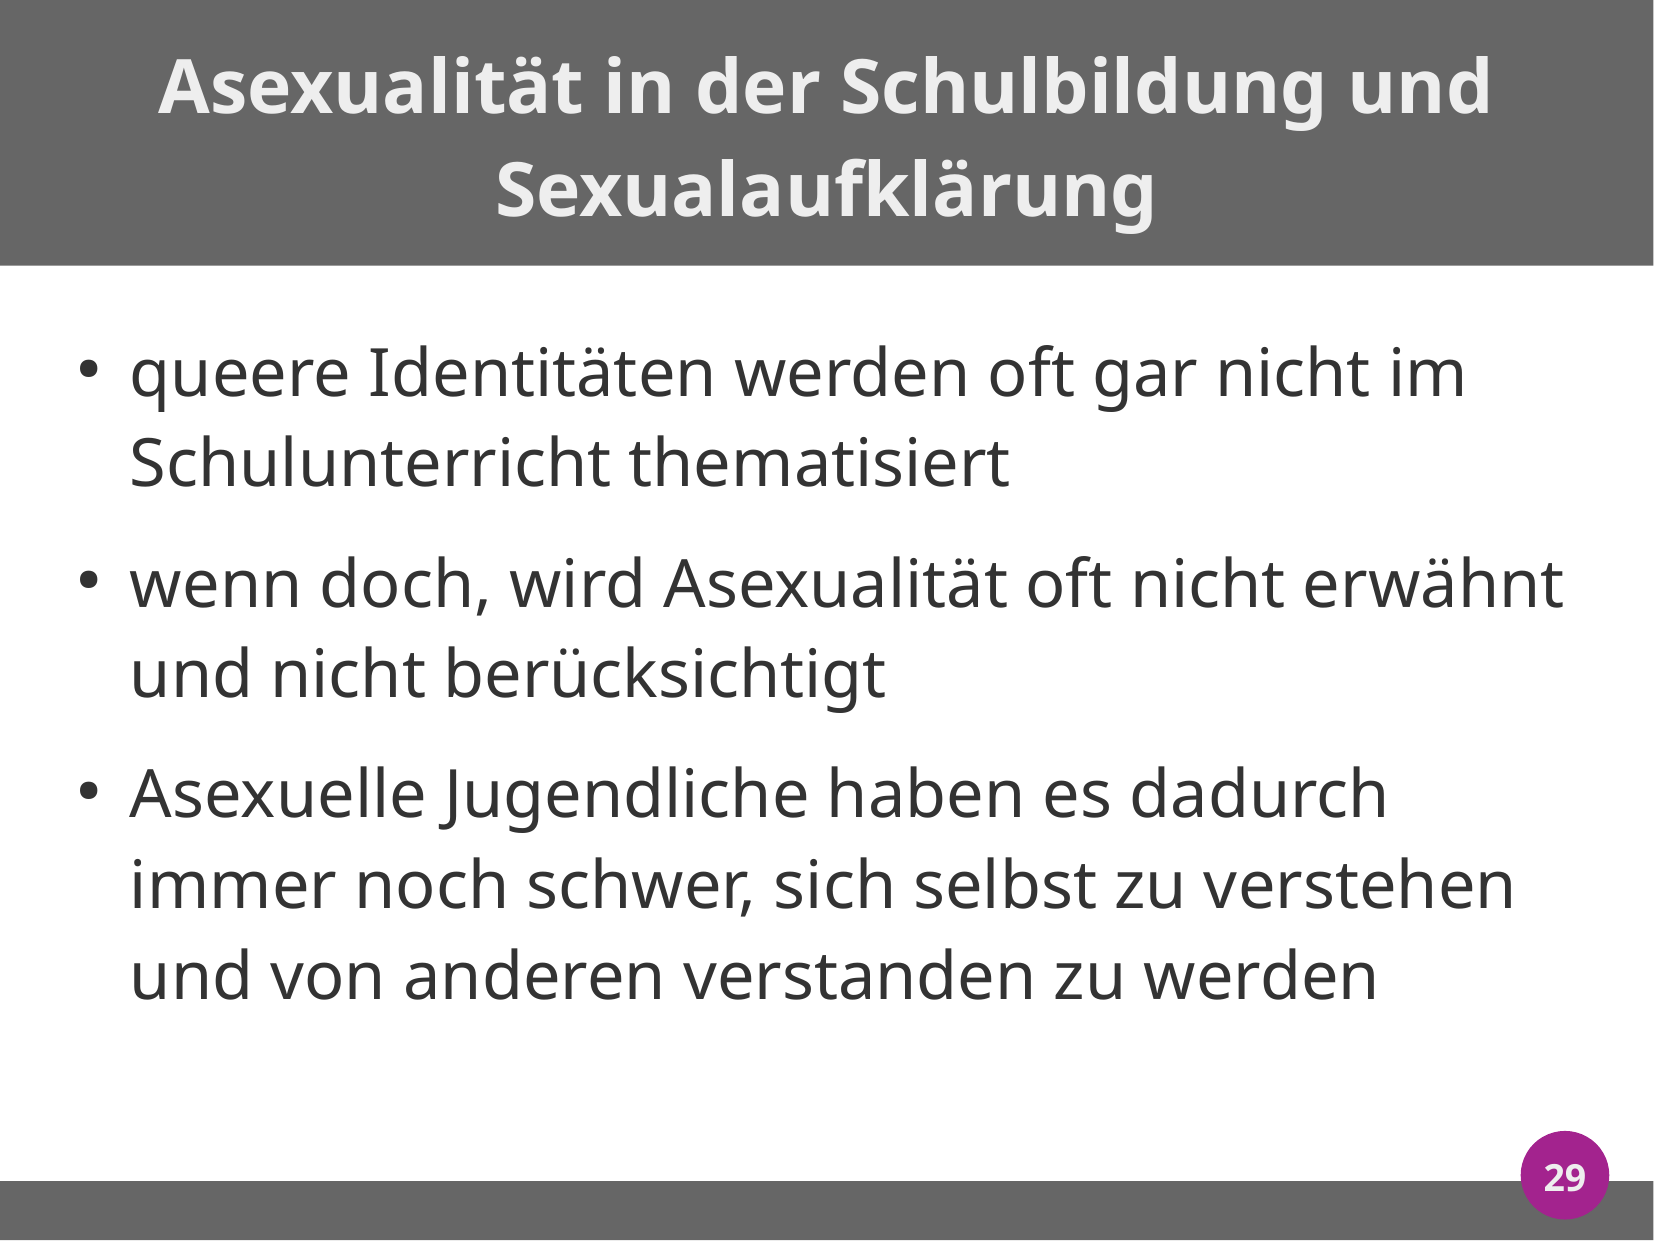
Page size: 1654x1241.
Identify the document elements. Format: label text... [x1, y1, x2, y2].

title Asexualität in der Schulbildung und Sexualaufklärung [59, 11, 1595, 260]
list queere Identitäten werden oft gar nicht im Schulunterricht thematisiert wenn doch, wird Asexualität oft nicht erwähnt und nicht berücksichtigt Asexuelle Jugendliche haben es dadurch immer noch schwer, sich selbst zu verstehen und von anderen verstanden zu werden [59, 324, 1595, 1152]
